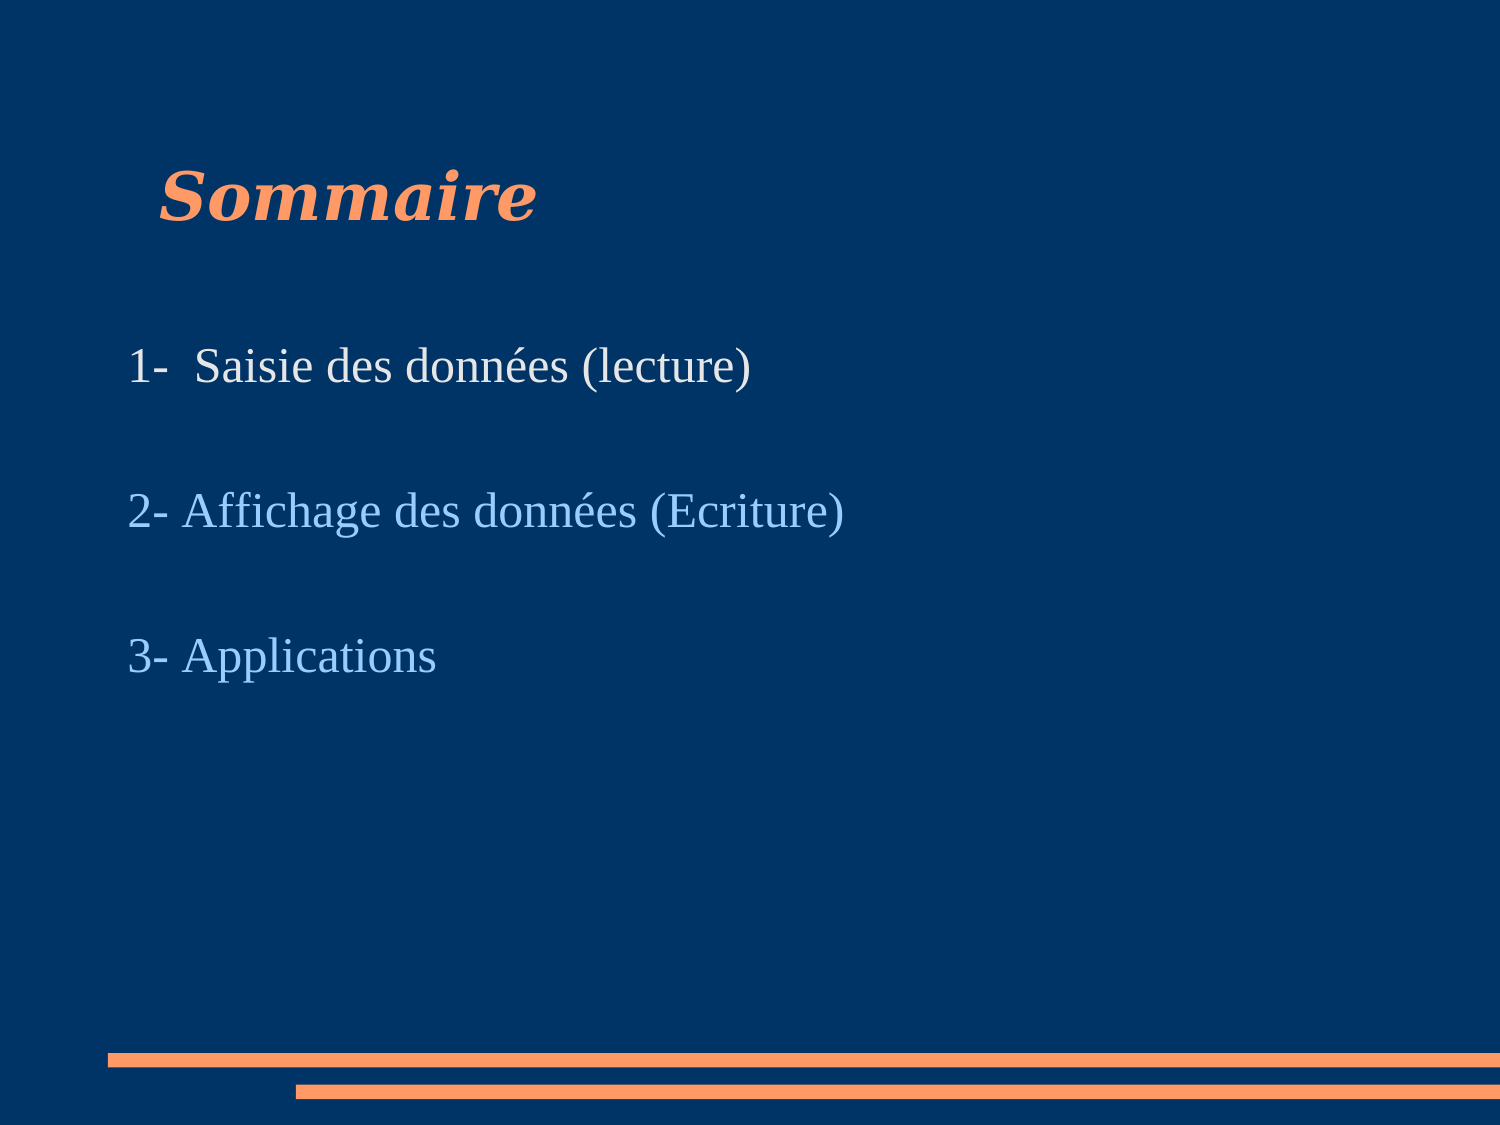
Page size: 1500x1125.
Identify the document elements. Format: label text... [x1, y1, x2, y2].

list 1- Saisie des données (lecture) 2- Affichage des données (Ecriture) 3- Applications [112, 324, 1388, 1000]
title Sommaire [112, 99, 1388, 288]
